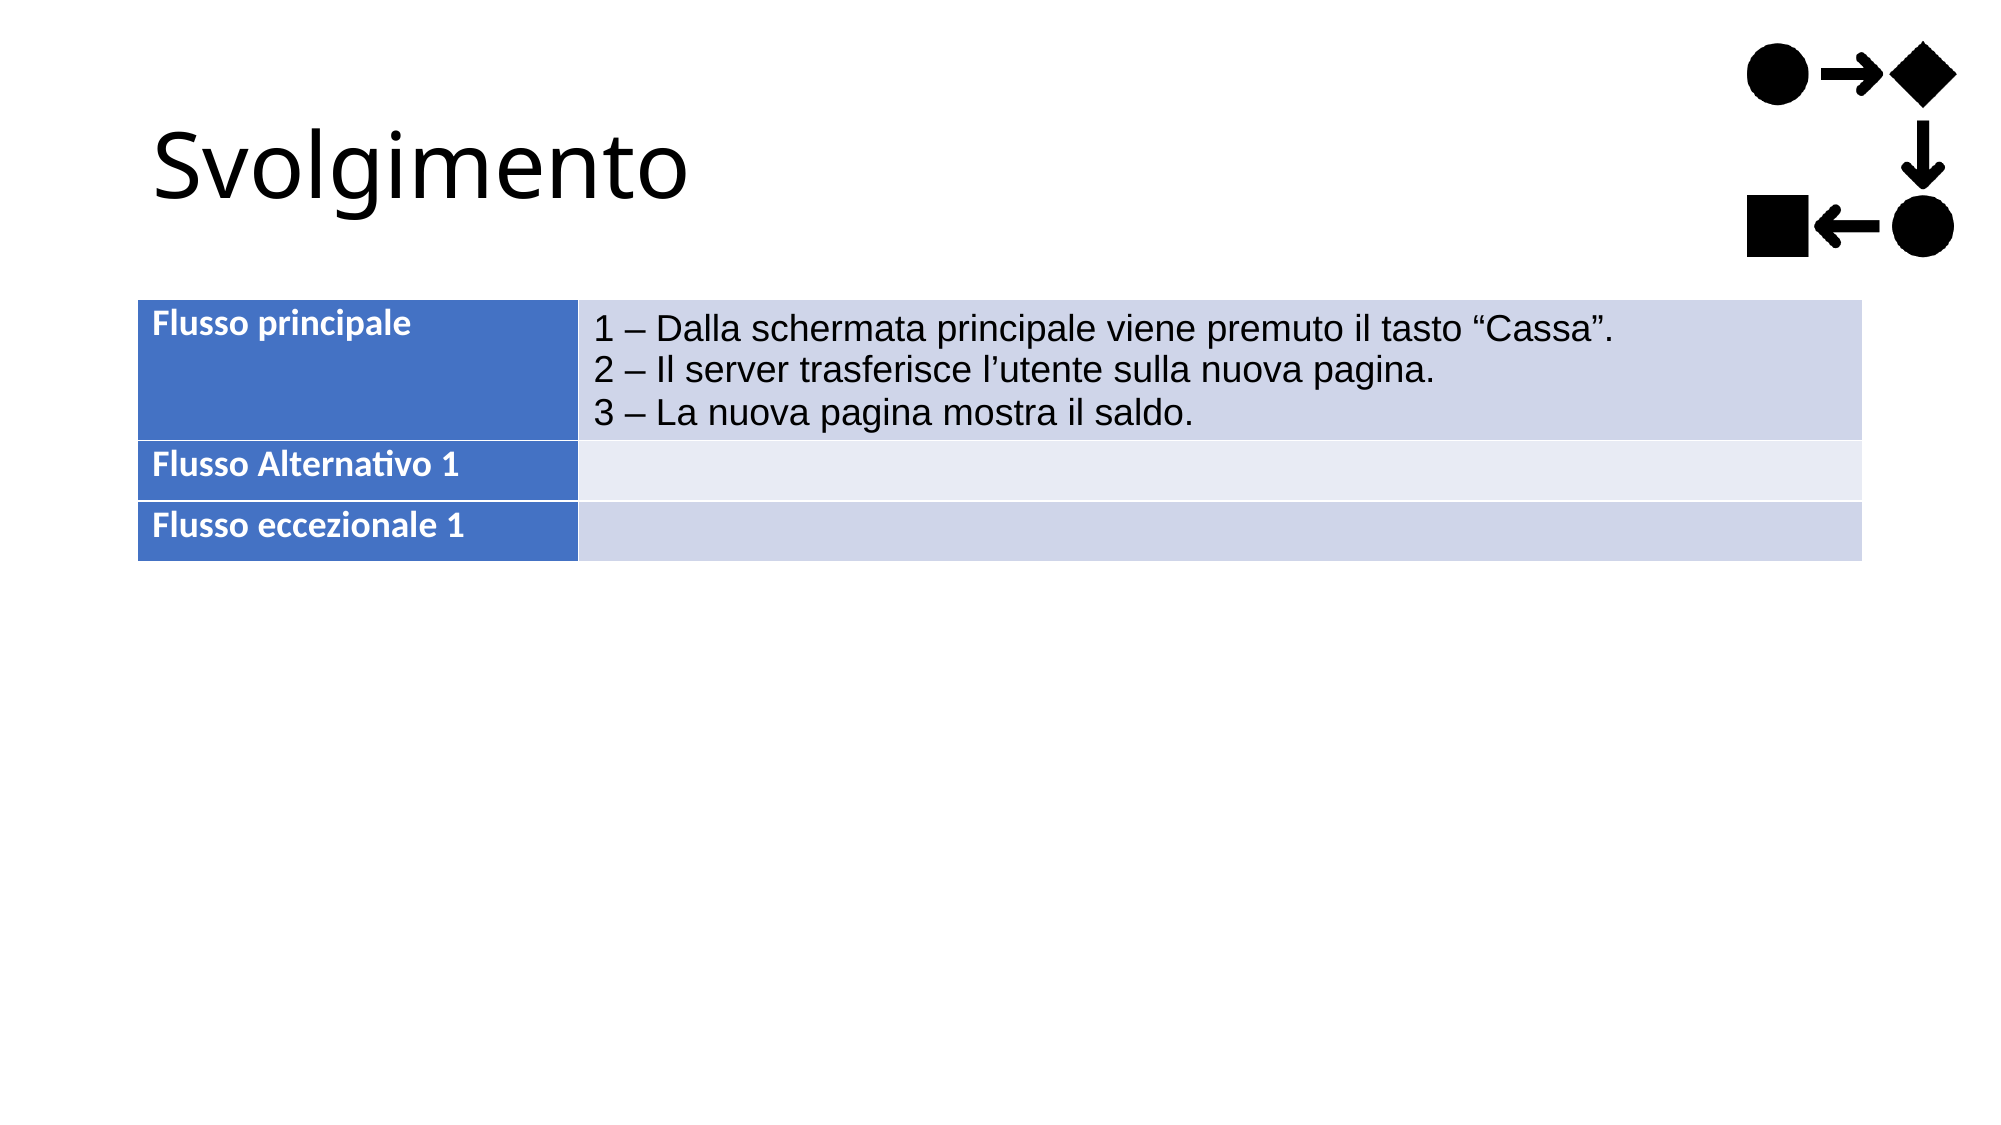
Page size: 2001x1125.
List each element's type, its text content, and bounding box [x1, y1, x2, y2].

table_cell Flusso Alternativo 1 [138, 441, 578, 500]
picture [1703, 0, 2000, 297]
title Svolgimento [137, 59, 1703, 278]
table_header 1 – Dalla schermata principale viene premuto il tasto “Cassa”. 2 – Il server trasferisce l’utente sulla nuova pagina. 3 – La nuova pagina mostra il saldo. [579, 300, 1862, 440]
table_cell Flusso eccezionale 1 [138, 502, 578, 561]
table_cell [579, 502, 1862, 561]
table_header Flusso principale [138, 300, 578, 440]
table_cell [579, 441, 1862, 500]
